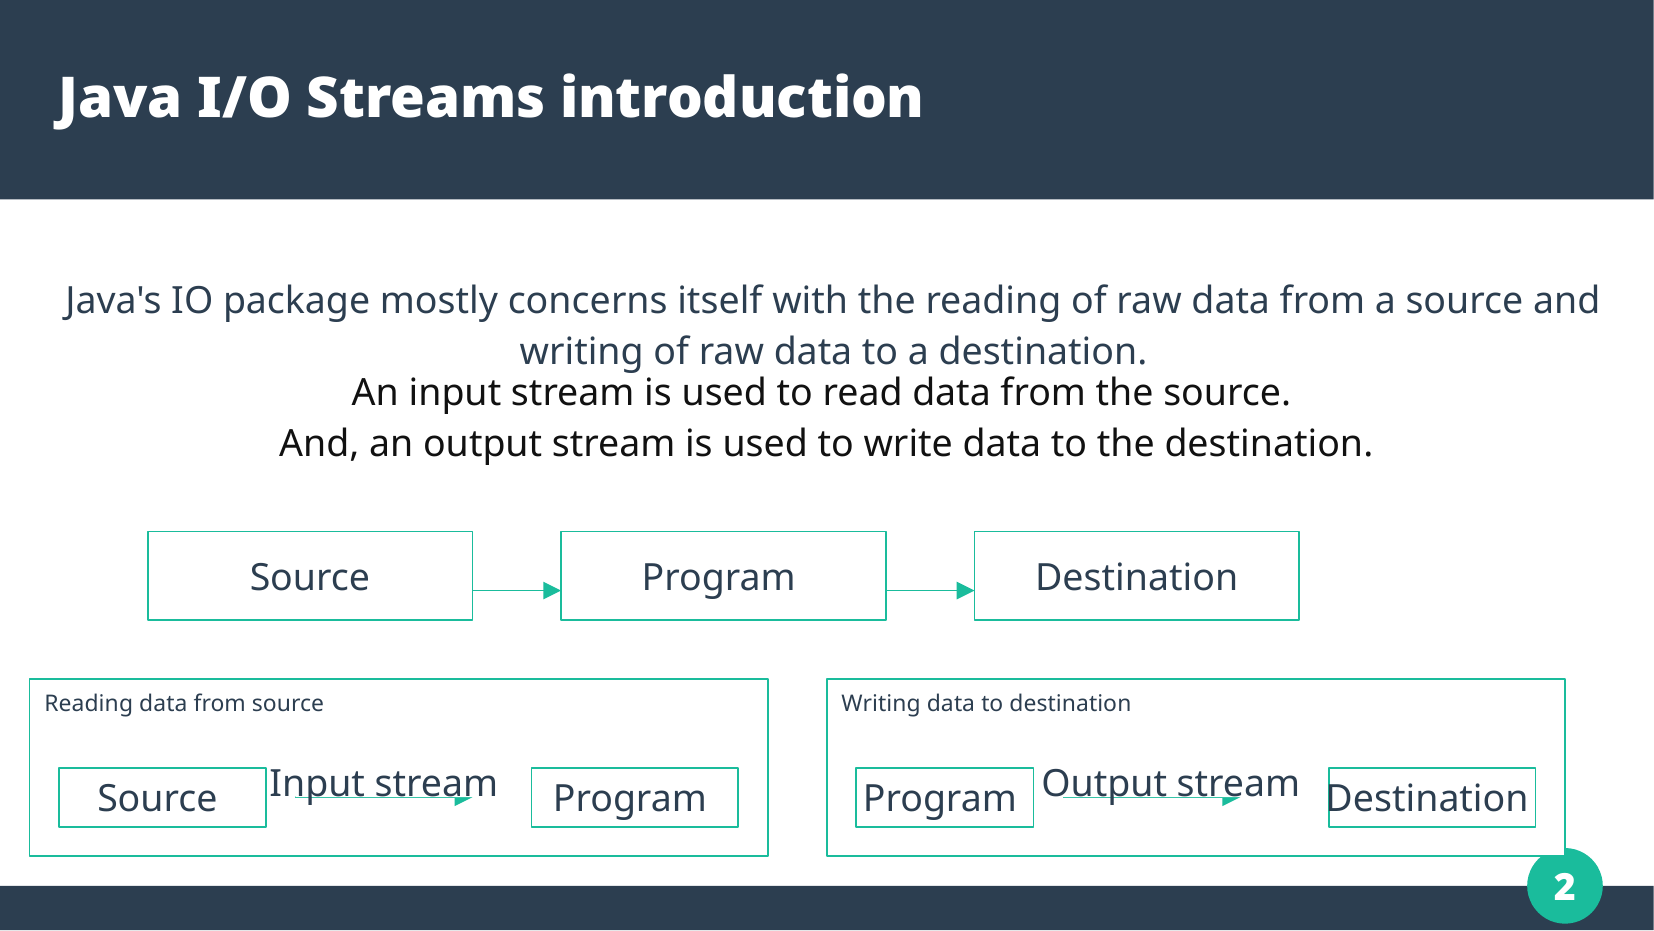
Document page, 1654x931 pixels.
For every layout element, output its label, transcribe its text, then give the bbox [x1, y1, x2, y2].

text_box Reading data from source [29, 679, 768, 857]
text_box Destination [974, 531, 1300, 621]
text_box Output stream [1062, 767, 1241, 798]
text_box Program [531, 767, 739, 827]
text_box Input stream [295, 767, 473, 798]
text_box Program [561, 531, 886, 621]
text_box Source [59, 767, 266, 827]
text_box An input stream is used to read data from the source. And, an output stream is used to write data to the destination. [29, 361, 1625, 471]
text_box Program [856, 767, 1034, 827]
text_box Java's IO package mostly concerns itself with the reading of raw data from a source and writing of raw data to a destination. [29, 236, 1638, 414]
text_box Writing data to destination [826, 679, 1565, 857]
text_box Destination [1328, 767, 1536, 827]
title Java I/O Streams introduction [59, 37, 1595, 156]
text_box Source [147, 531, 473, 621]
